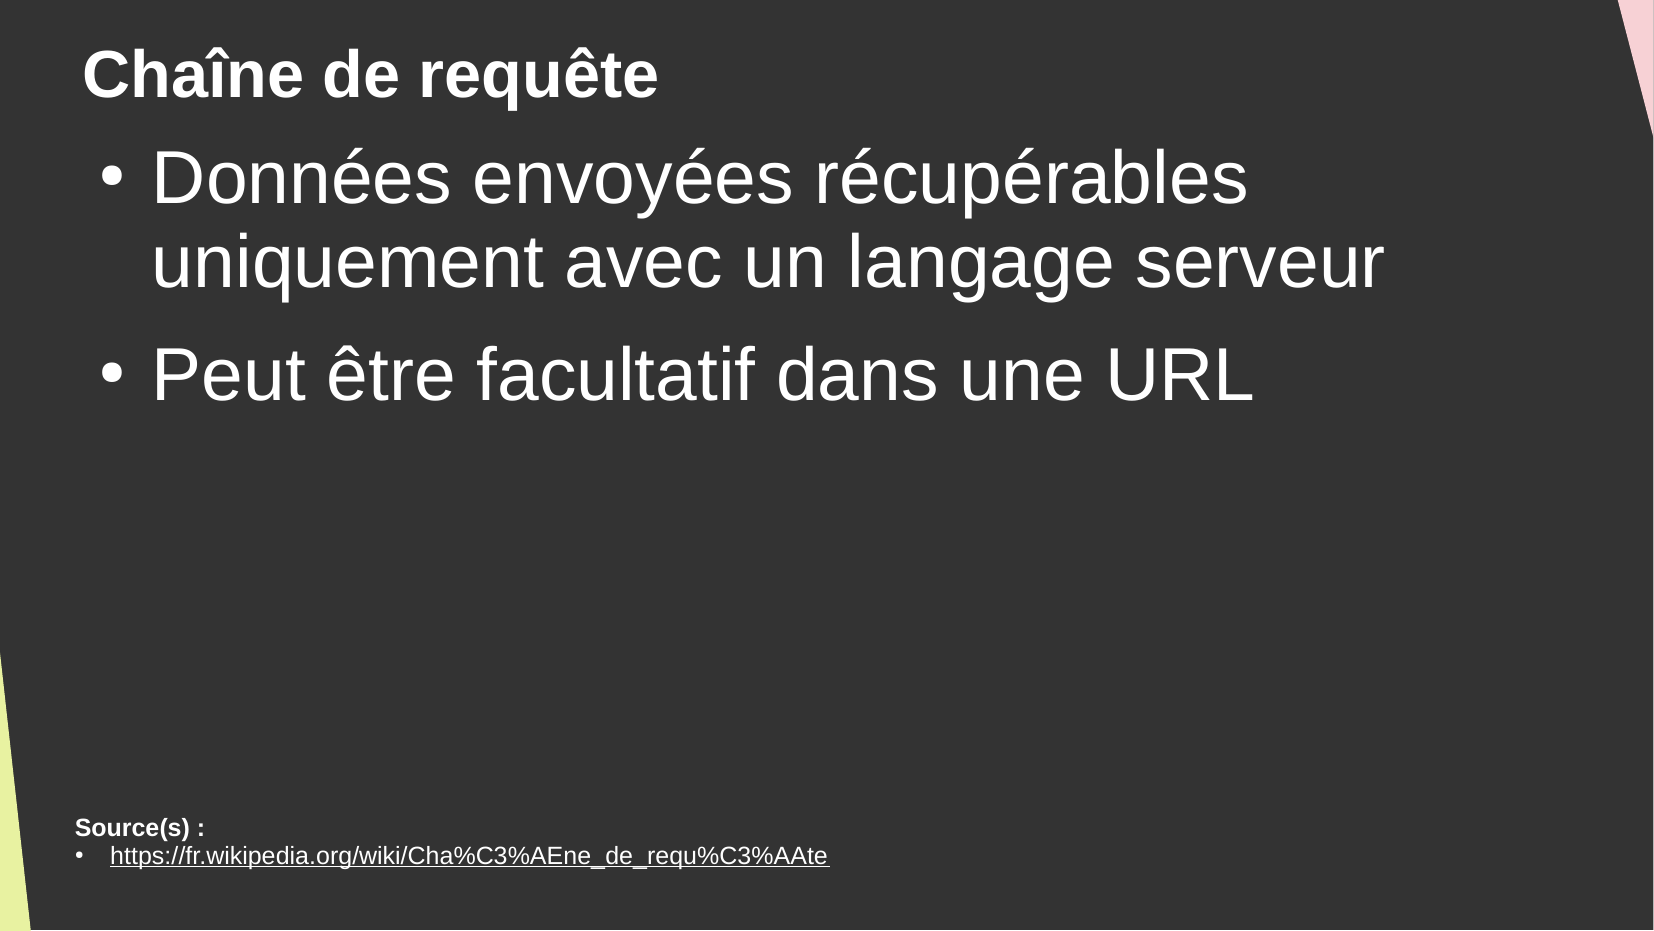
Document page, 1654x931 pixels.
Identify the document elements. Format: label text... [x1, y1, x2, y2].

text_box [0, 652, 31, 931]
text_box [1617, 0, 1654, 140]
list Données envoyées récupérables uniquement avec un langage serveur Peut être facultatif dans une URL [80, 135, 1605, 733]
title Chaîne de requête [82, 37, 1571, 114]
text_box Source(s) : https://fr.wikipedia.org/wiki/Cha%C3%AEne_de_requ%C3%AAte [60, 806, 1546, 905]
